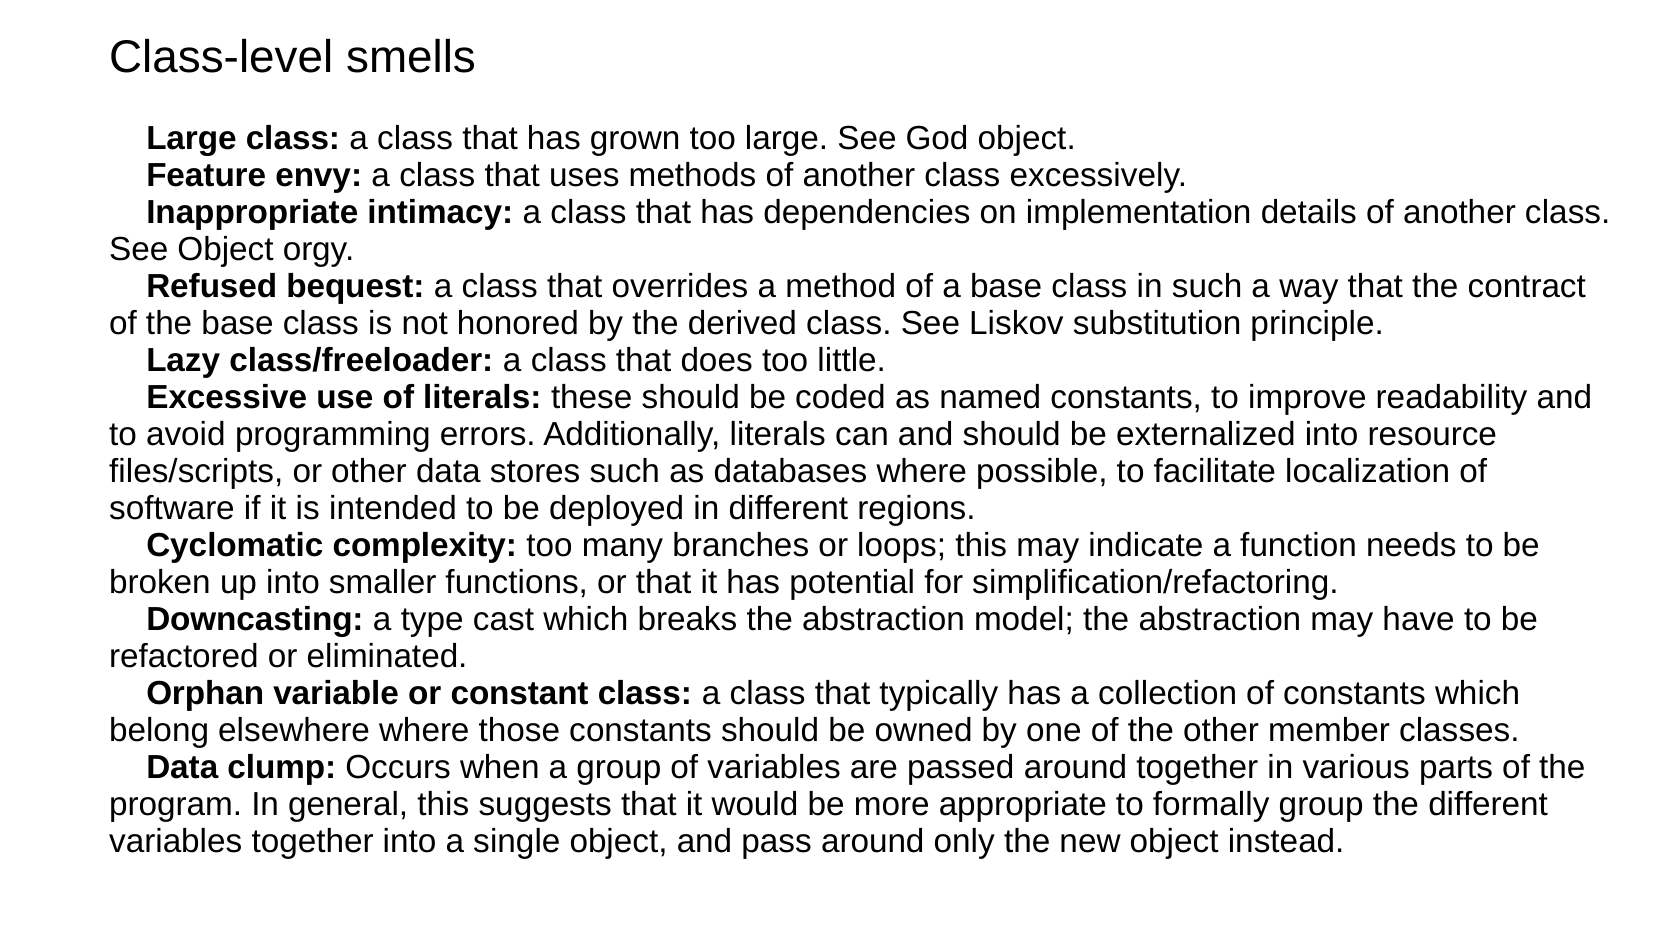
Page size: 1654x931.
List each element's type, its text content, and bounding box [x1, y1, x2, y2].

text_box Class-level smells Large class: a class that has grown too large. See God object. Feature envy: a class that uses methods of another class excessively. Inappropriate intimacy: a class that has dependencies on implementation details of another class. See Object orgy. Refused bequest: a class that overrides a method of a base class in such a way that the contract of the base class is not honored by the derived class. See Liskov substitution principle. Lazy class/freeloader: a class that does too little. Excessive use of literals: these should be coded as named constants, to improve readability and to avoid programming errors. Additionally, literals can and should be externalized into resource files/scripts, or other data stores such as databases where possible, to facilitate localization of software if it is intended to be deployed in different regions. Cyclomatic complexity: too many branches or loops; this may indicate a function needs to be broken up into smaller functions, or that it has potential for simplification/refactoring. Downcasting: a type cast which breaks the abstraction model; the abstraction may have to be refactored or eliminated. Orphan variable or constant class: a class that typically has a collection of constants which belong elsewhere where those constants should be owned by one of the other member classes. Data clump: Occurs when a group of variables are passed around together in various parts of the program. In general, this suggests that it would be more appropriate to formally group the different variables together into a single object, and pass around only the new object instead. [94, 23, 1630, 868]
